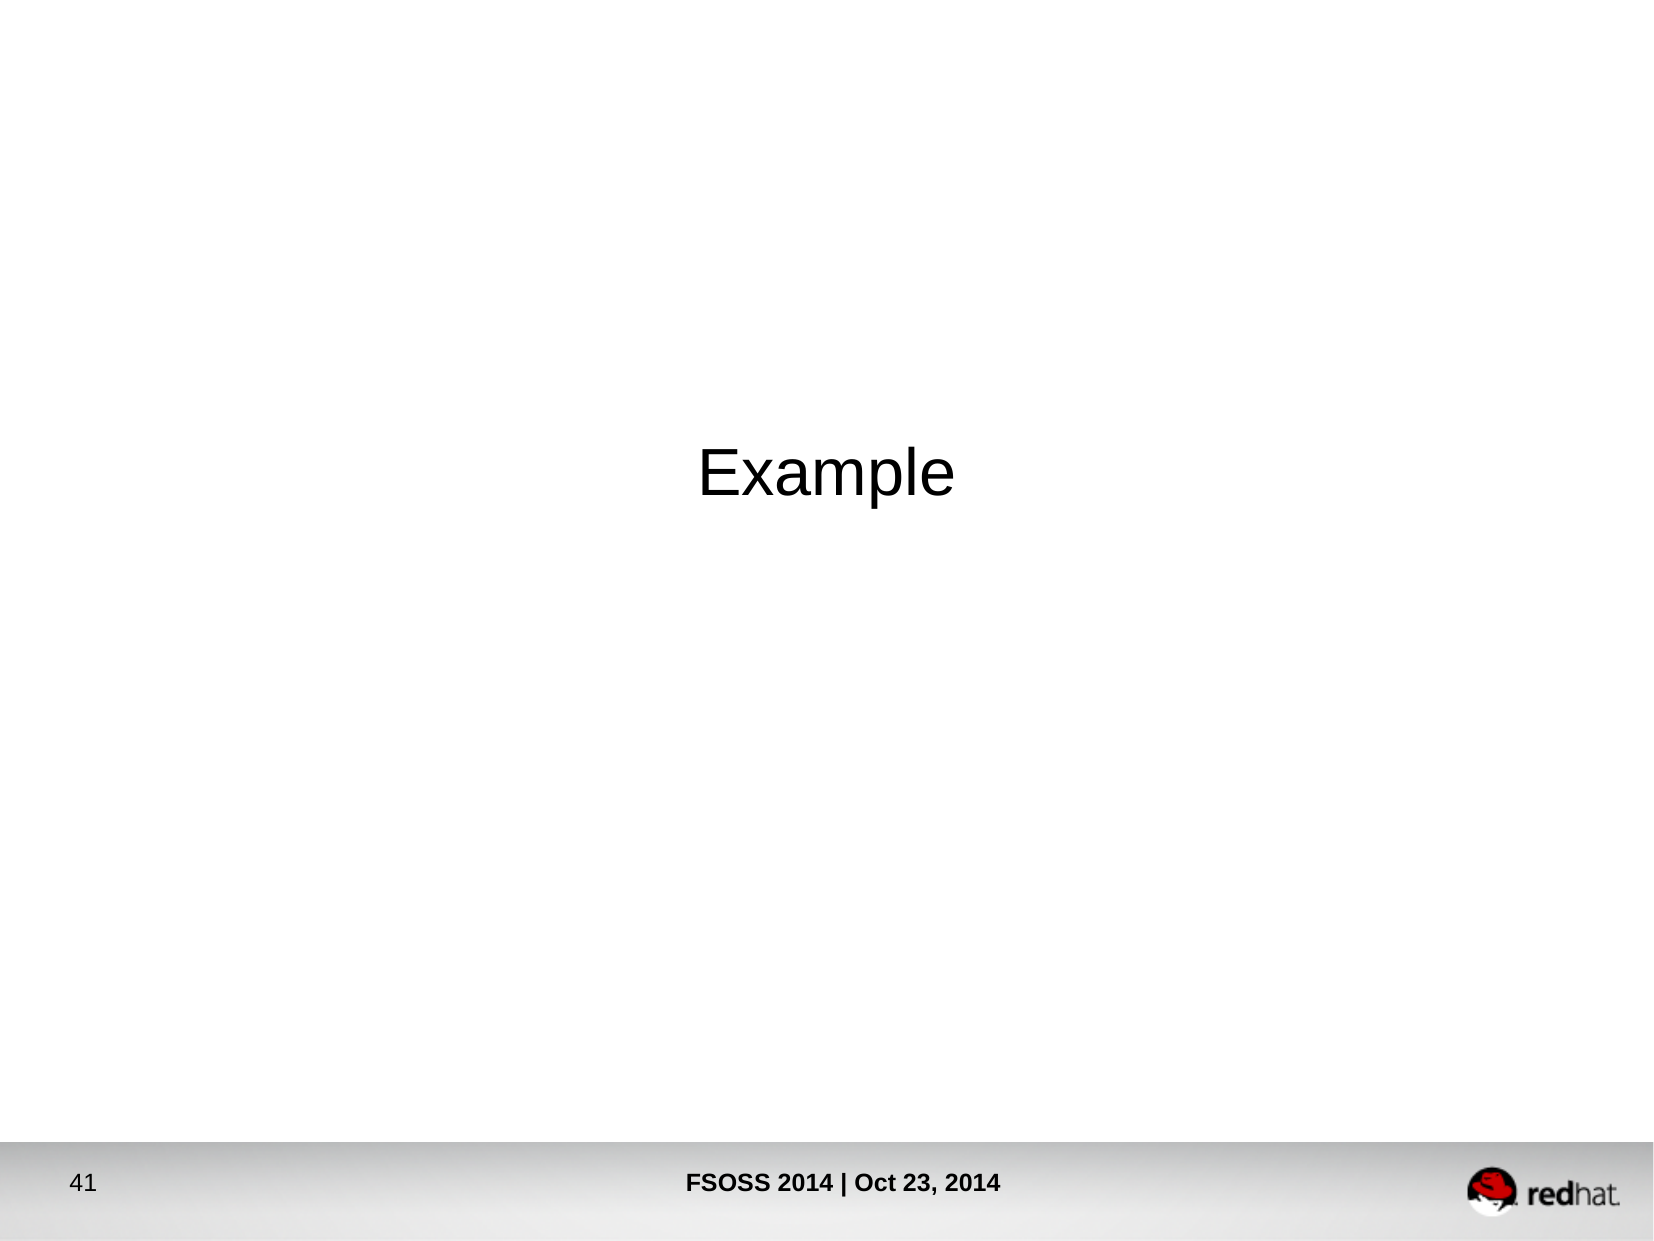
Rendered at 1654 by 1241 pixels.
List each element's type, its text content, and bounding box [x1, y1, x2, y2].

picture [0, 1142, 1654, 1241]
subtitle Example [82, 49, 1571, 1010]
